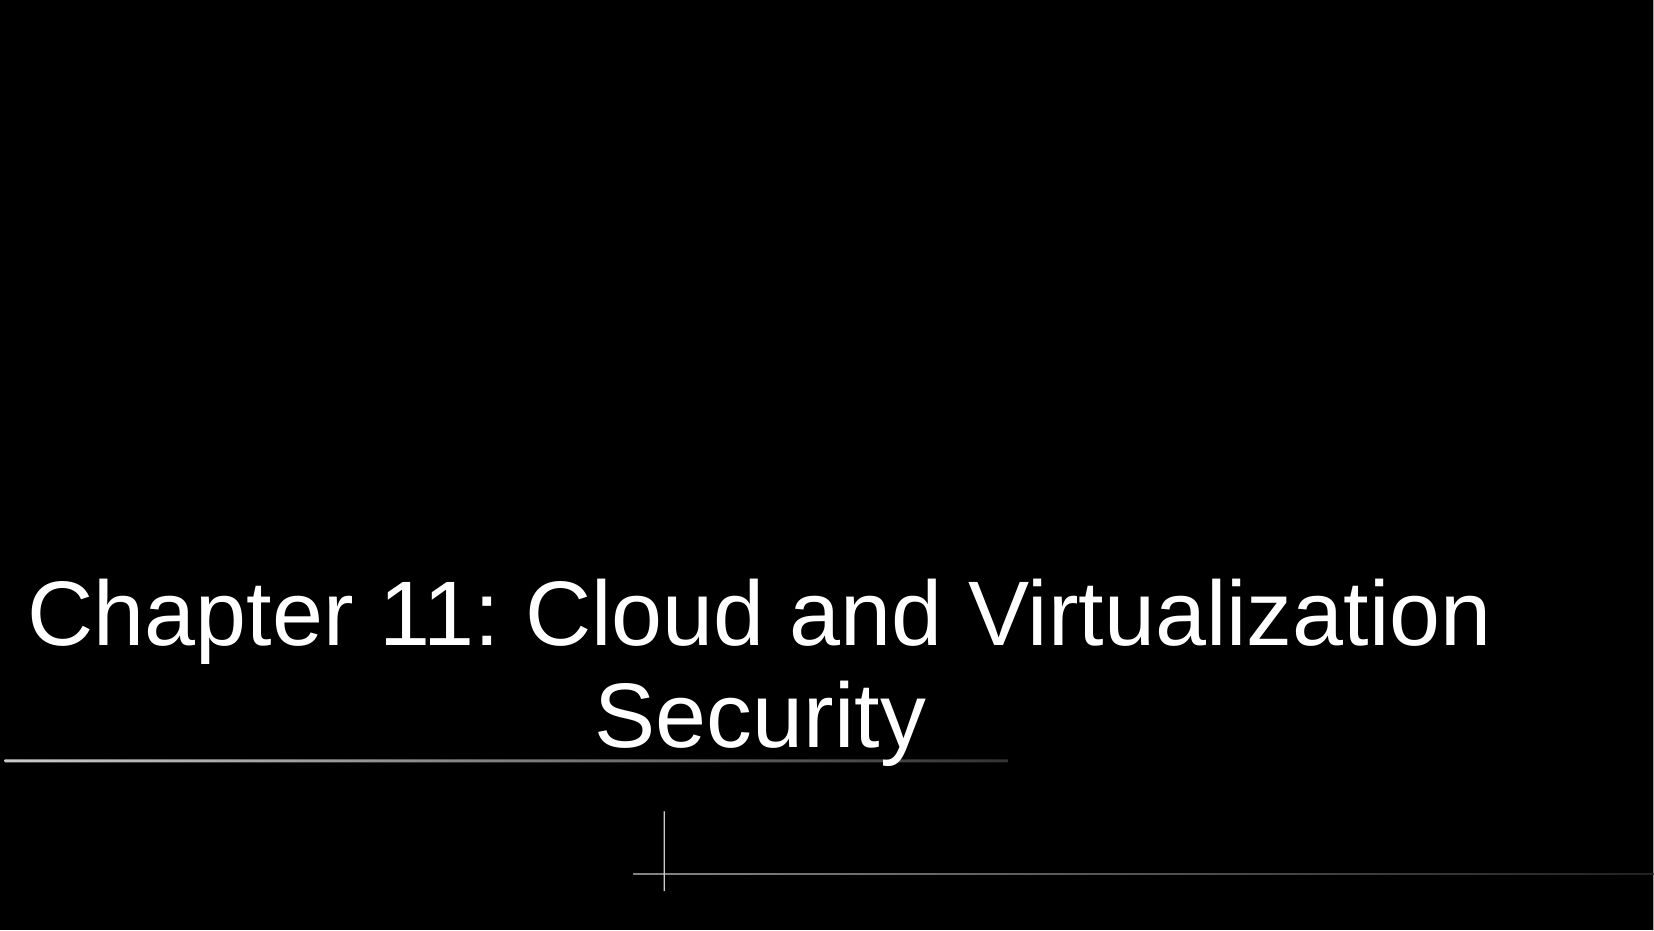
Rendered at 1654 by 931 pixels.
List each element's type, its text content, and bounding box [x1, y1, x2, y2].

title Chapter 11: Cloud and Virtualization Security [22, 562, 1499, 768]
